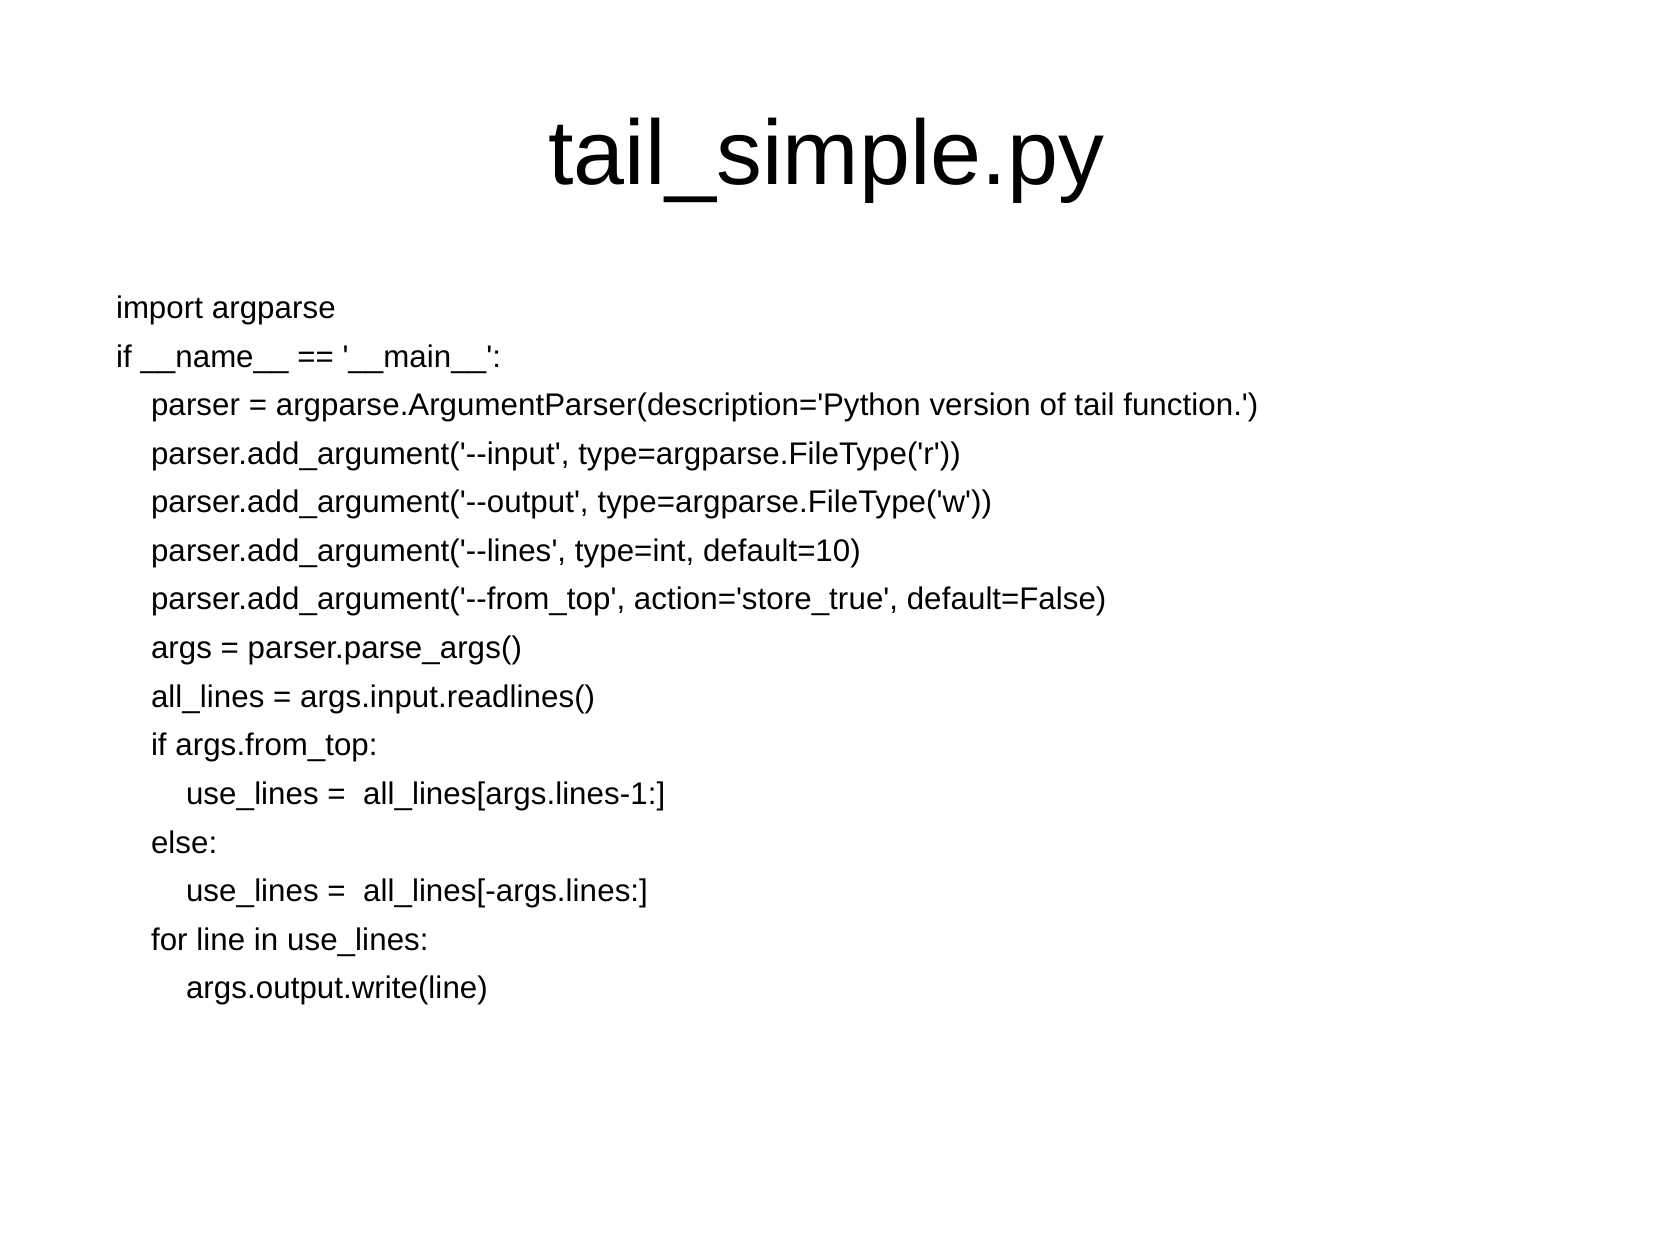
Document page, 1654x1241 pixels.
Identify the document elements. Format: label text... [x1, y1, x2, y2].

list import argparse if __name__ == '__main__': parser = argparse.ArgumentParser(description='Python version of tail function.') parser.add_argument('--input', type=argparse.FileType('r')) parser.add_argument('--output', type=argparse.FileType('w')) parser.add_argument('--lines', type=int, default=10) parser.add_argument('--from_top', action='store_true', default=False) args = parser.parse_args() all_lines = args.input.readlines() if args.from_top: use_lines = all_lines[args.lines-1:] else: use_lines = all_lines[-args.lines:] for line in use_lines: args.output.write(line) [82, 290, 1571, 1010]
title tail_simple.py [82, 49, 1571, 257]
